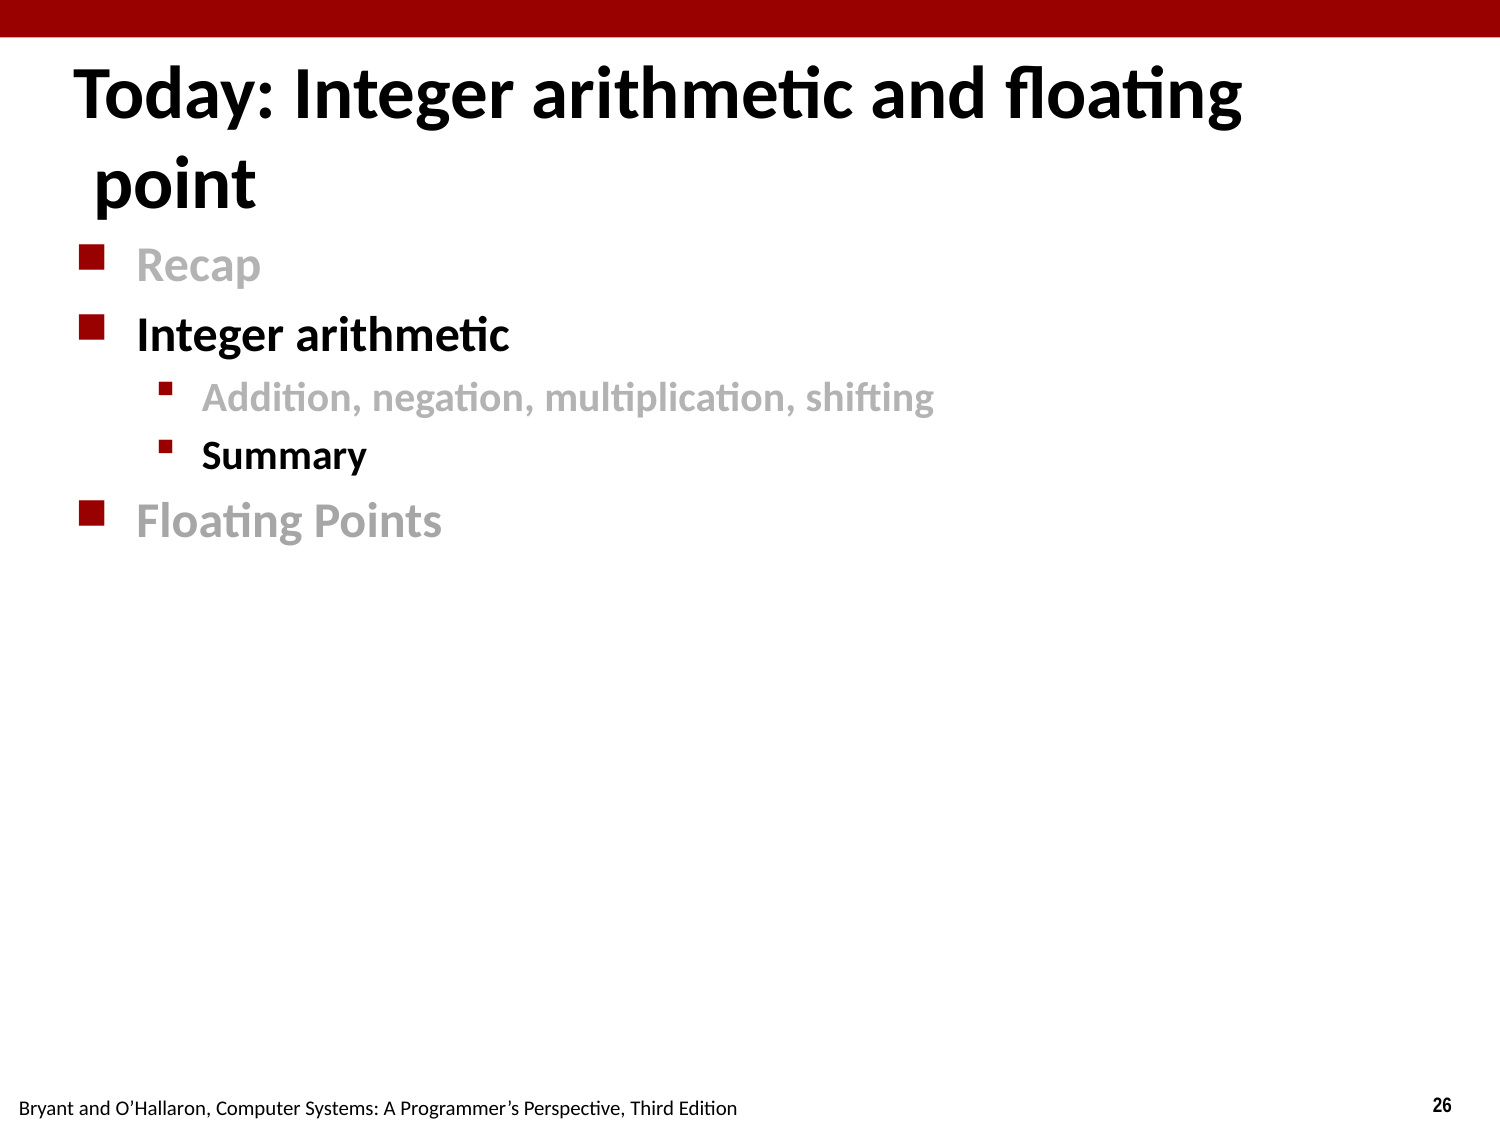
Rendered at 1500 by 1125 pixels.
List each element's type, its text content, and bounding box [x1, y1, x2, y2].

list Recap Integer arithmetic Addition, negation, multiplication, shifting Summary Floating Points [65, 223, 1361, 1040]
title Today: Integer arithmetic and floating point [58, 71, 1304, 197]
